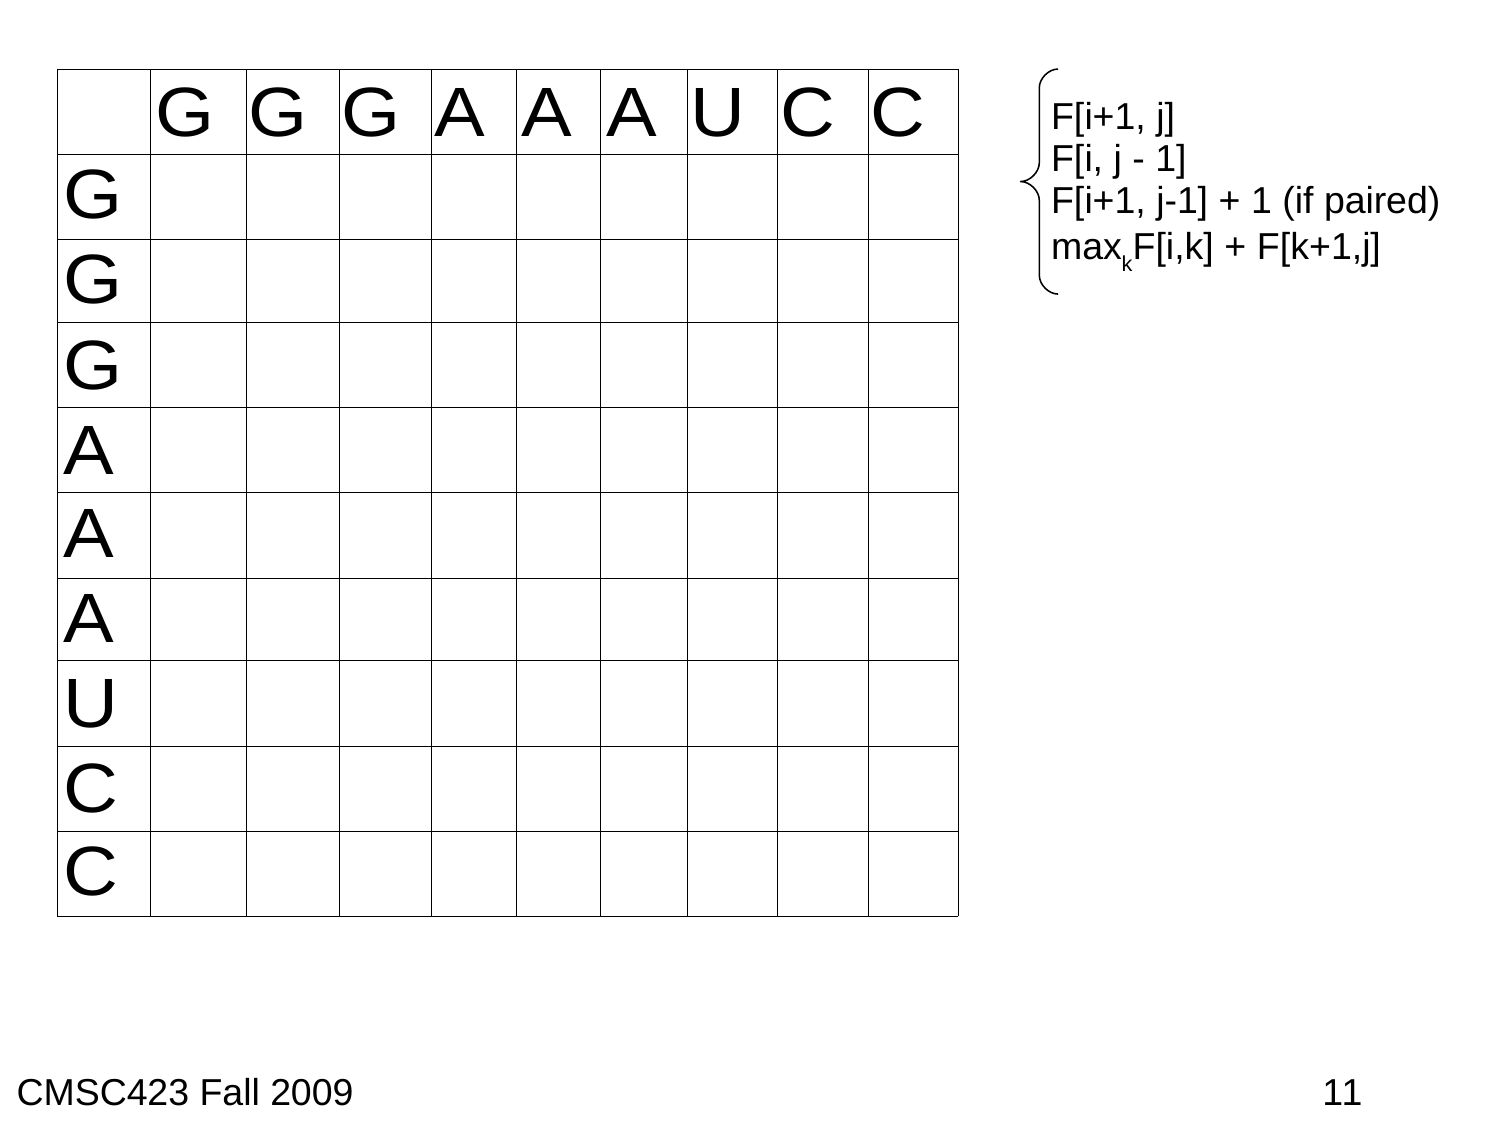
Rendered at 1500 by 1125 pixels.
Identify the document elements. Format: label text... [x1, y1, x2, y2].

text_box F[i+1, j] F[i, j - 1] F[i+1, j-1] + 1 (if paired)‏ maxkF[i,k] + F[k+1,j] [1036, 88, 1487, 327]
chart [54, 66, 1123, 977]
chart [1027, 176, 1036, 188]
